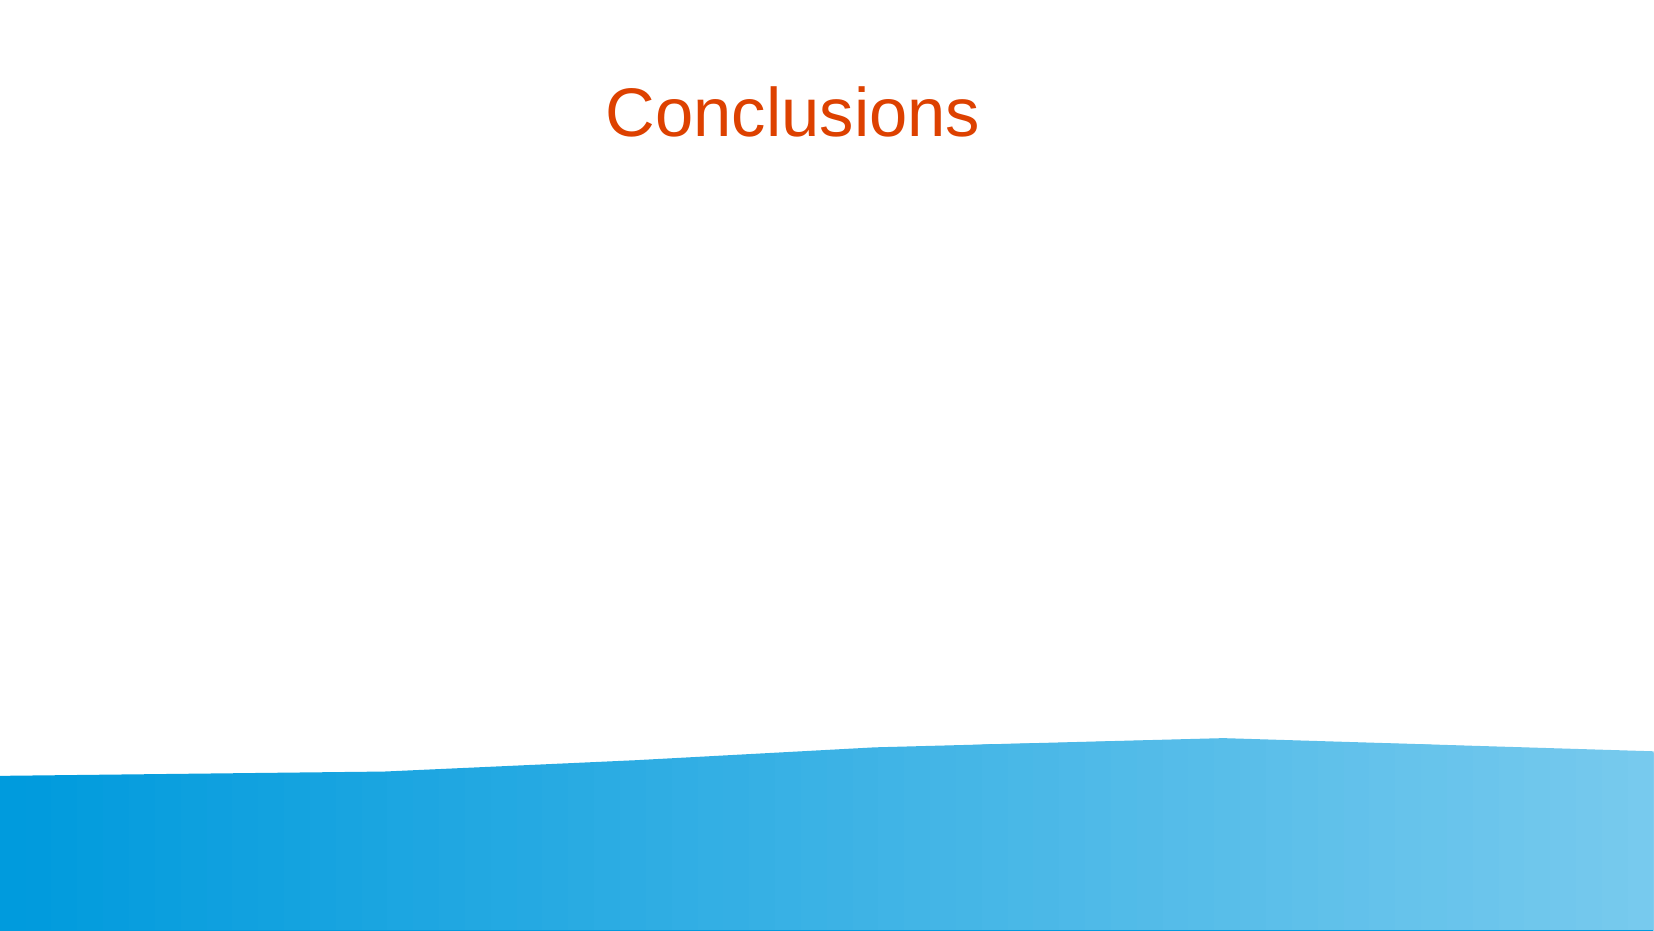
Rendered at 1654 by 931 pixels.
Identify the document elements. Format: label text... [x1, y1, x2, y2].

title Conclusions [55, 23, 1532, 201]
